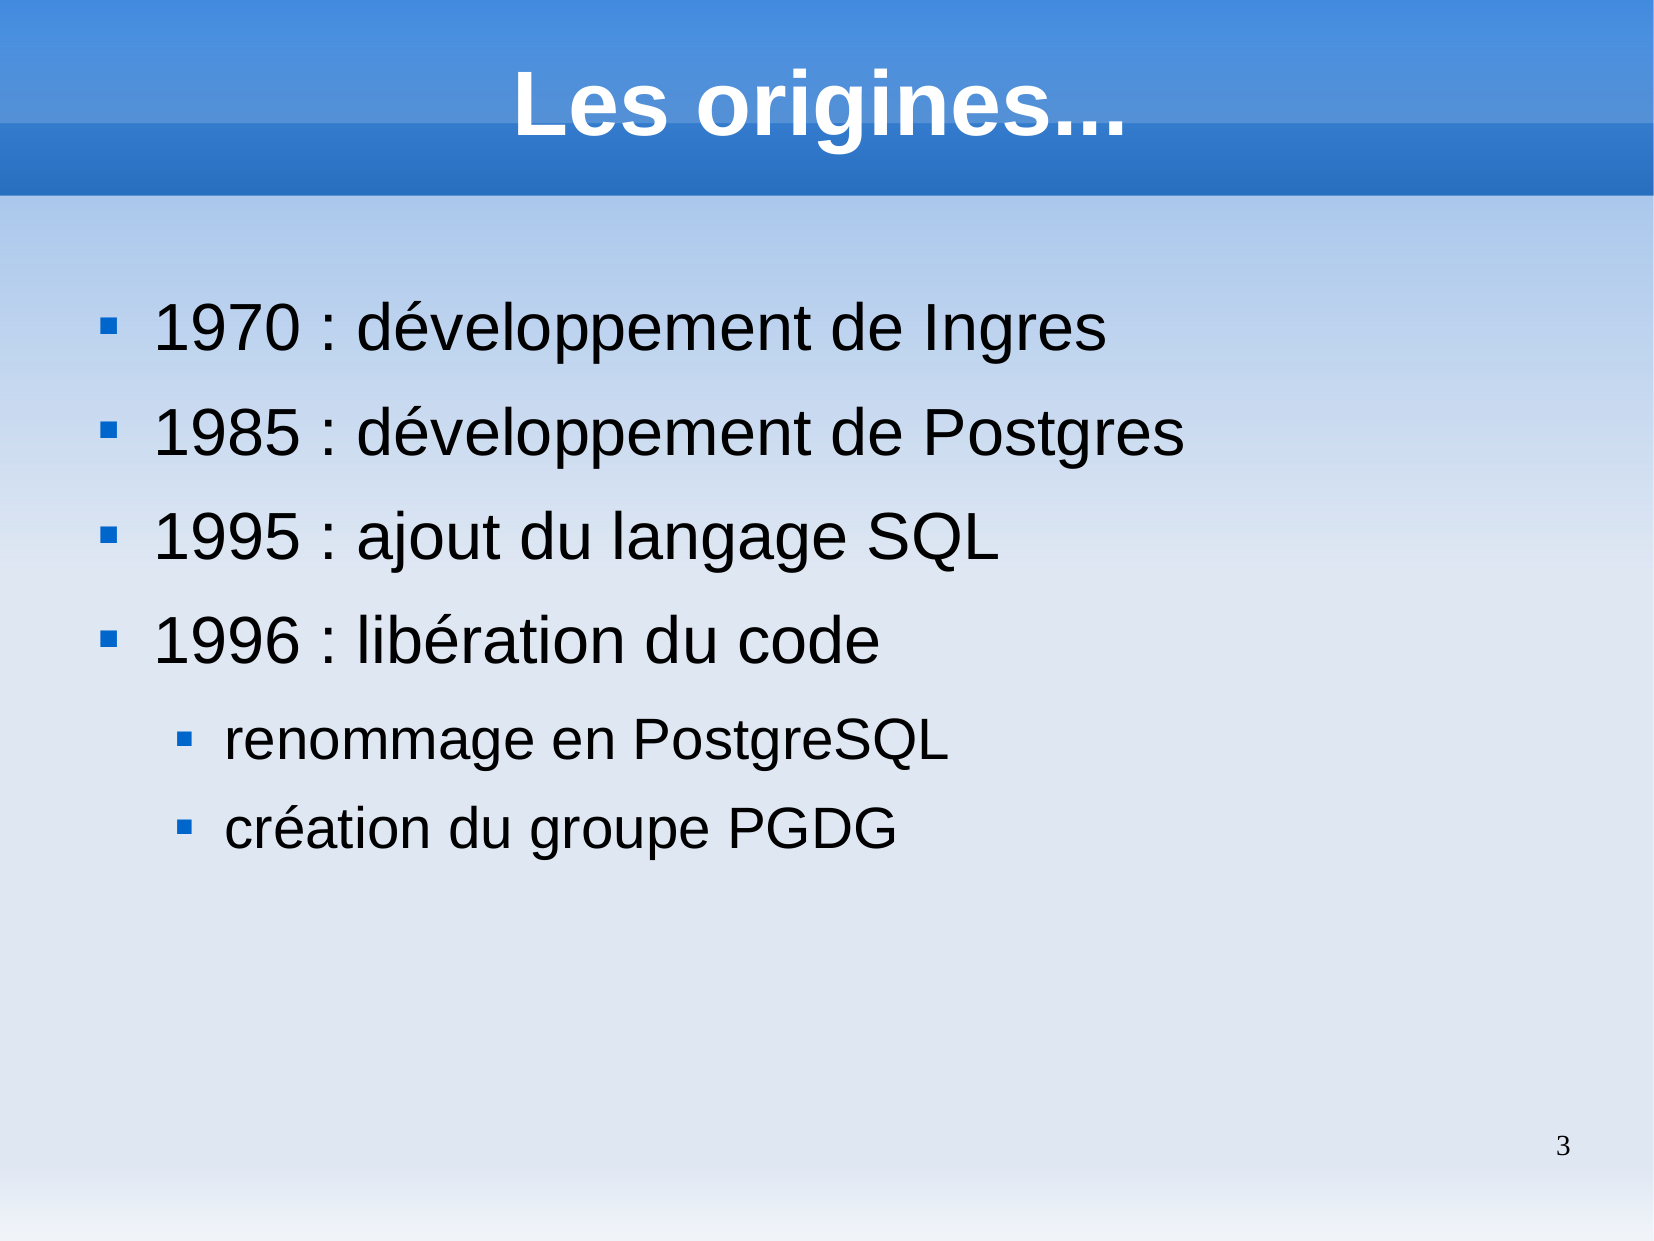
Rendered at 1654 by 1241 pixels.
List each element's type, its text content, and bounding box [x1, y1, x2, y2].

title Les origines... [76, 0, 1565, 208]
list 1970 : développement de Ingres 1985 : développement de Postgres 1995 : ajout du langage SQL 1996 : libération du code renommage en PostgreSQL création du groupe PGDG [82, 290, 1571, 1109]
picture [0, 0, 1654, 1241]
